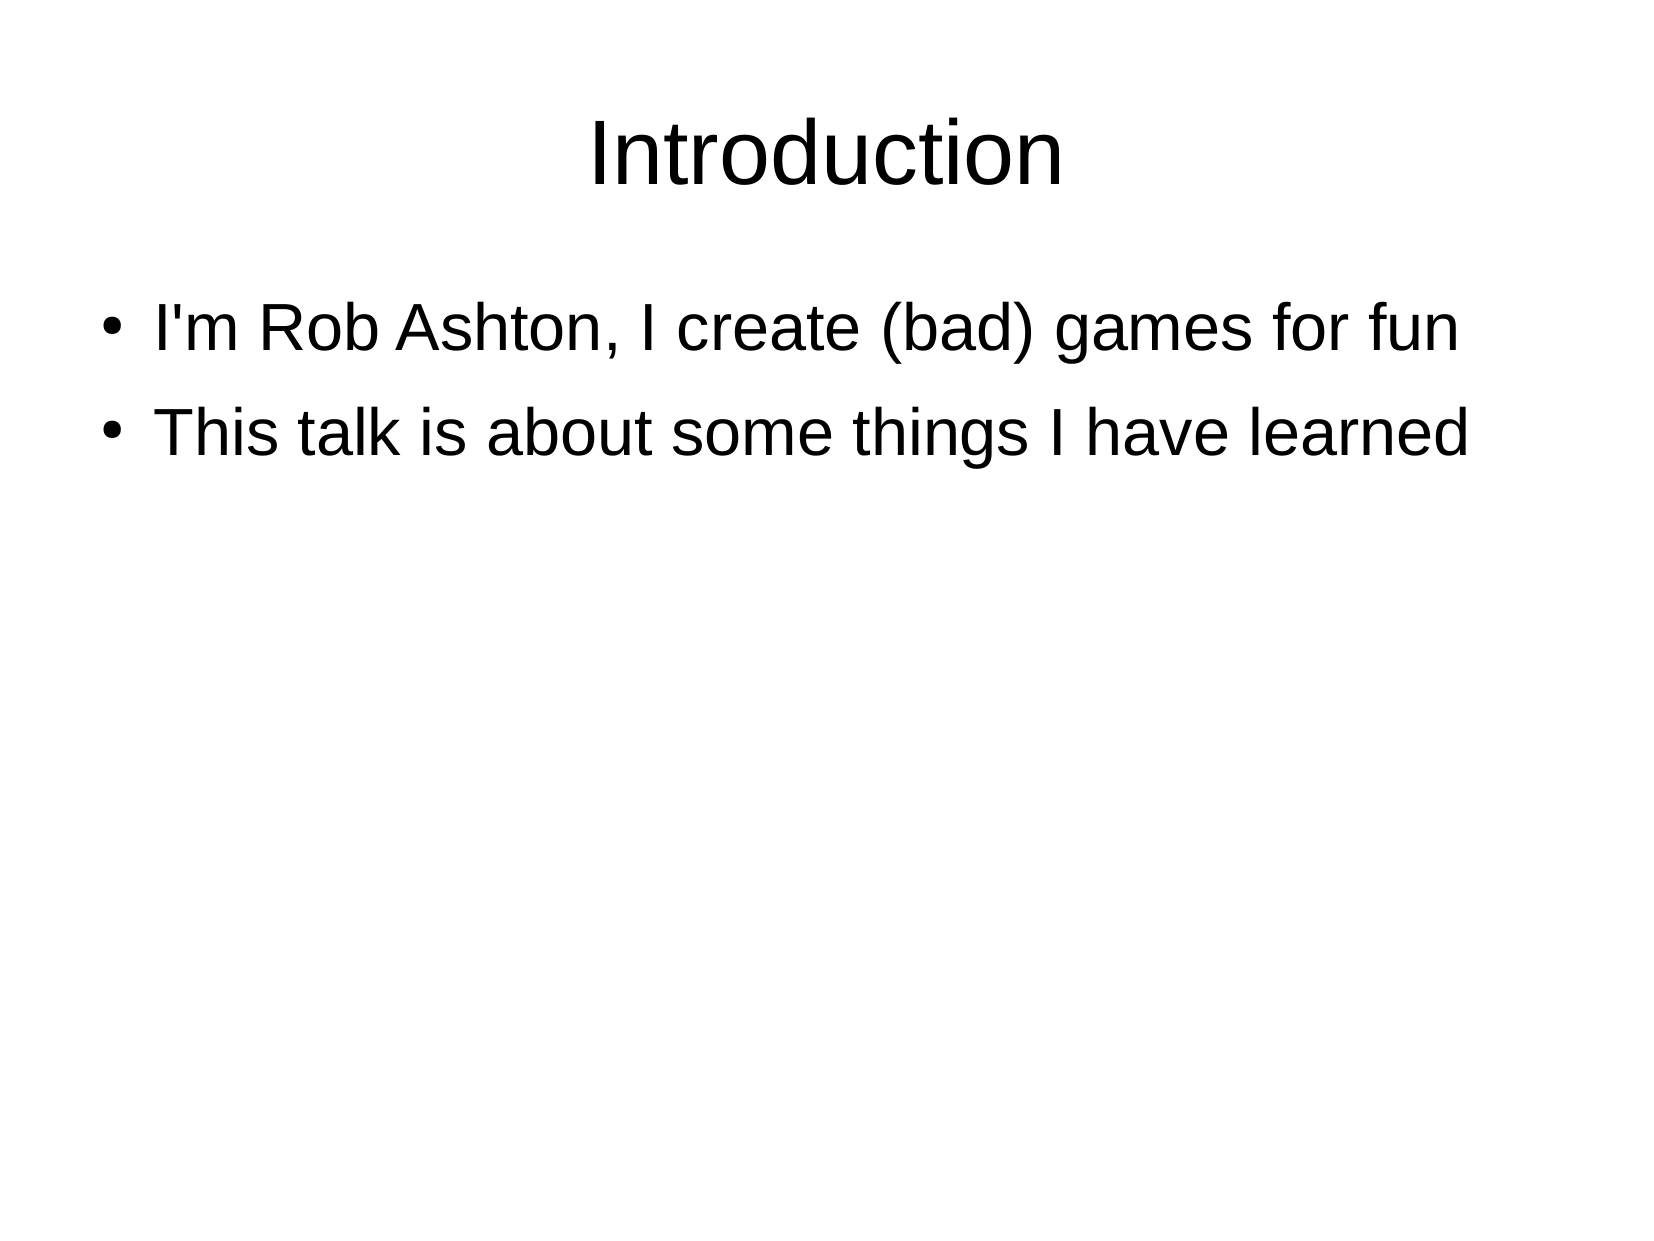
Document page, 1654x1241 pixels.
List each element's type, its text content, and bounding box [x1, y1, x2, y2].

title Introduction [82, 49, 1571, 257]
list I'm Rob Ashton, I create (bad) games for fun This talk is about some things I have learned [82, 290, 1538, 1010]
